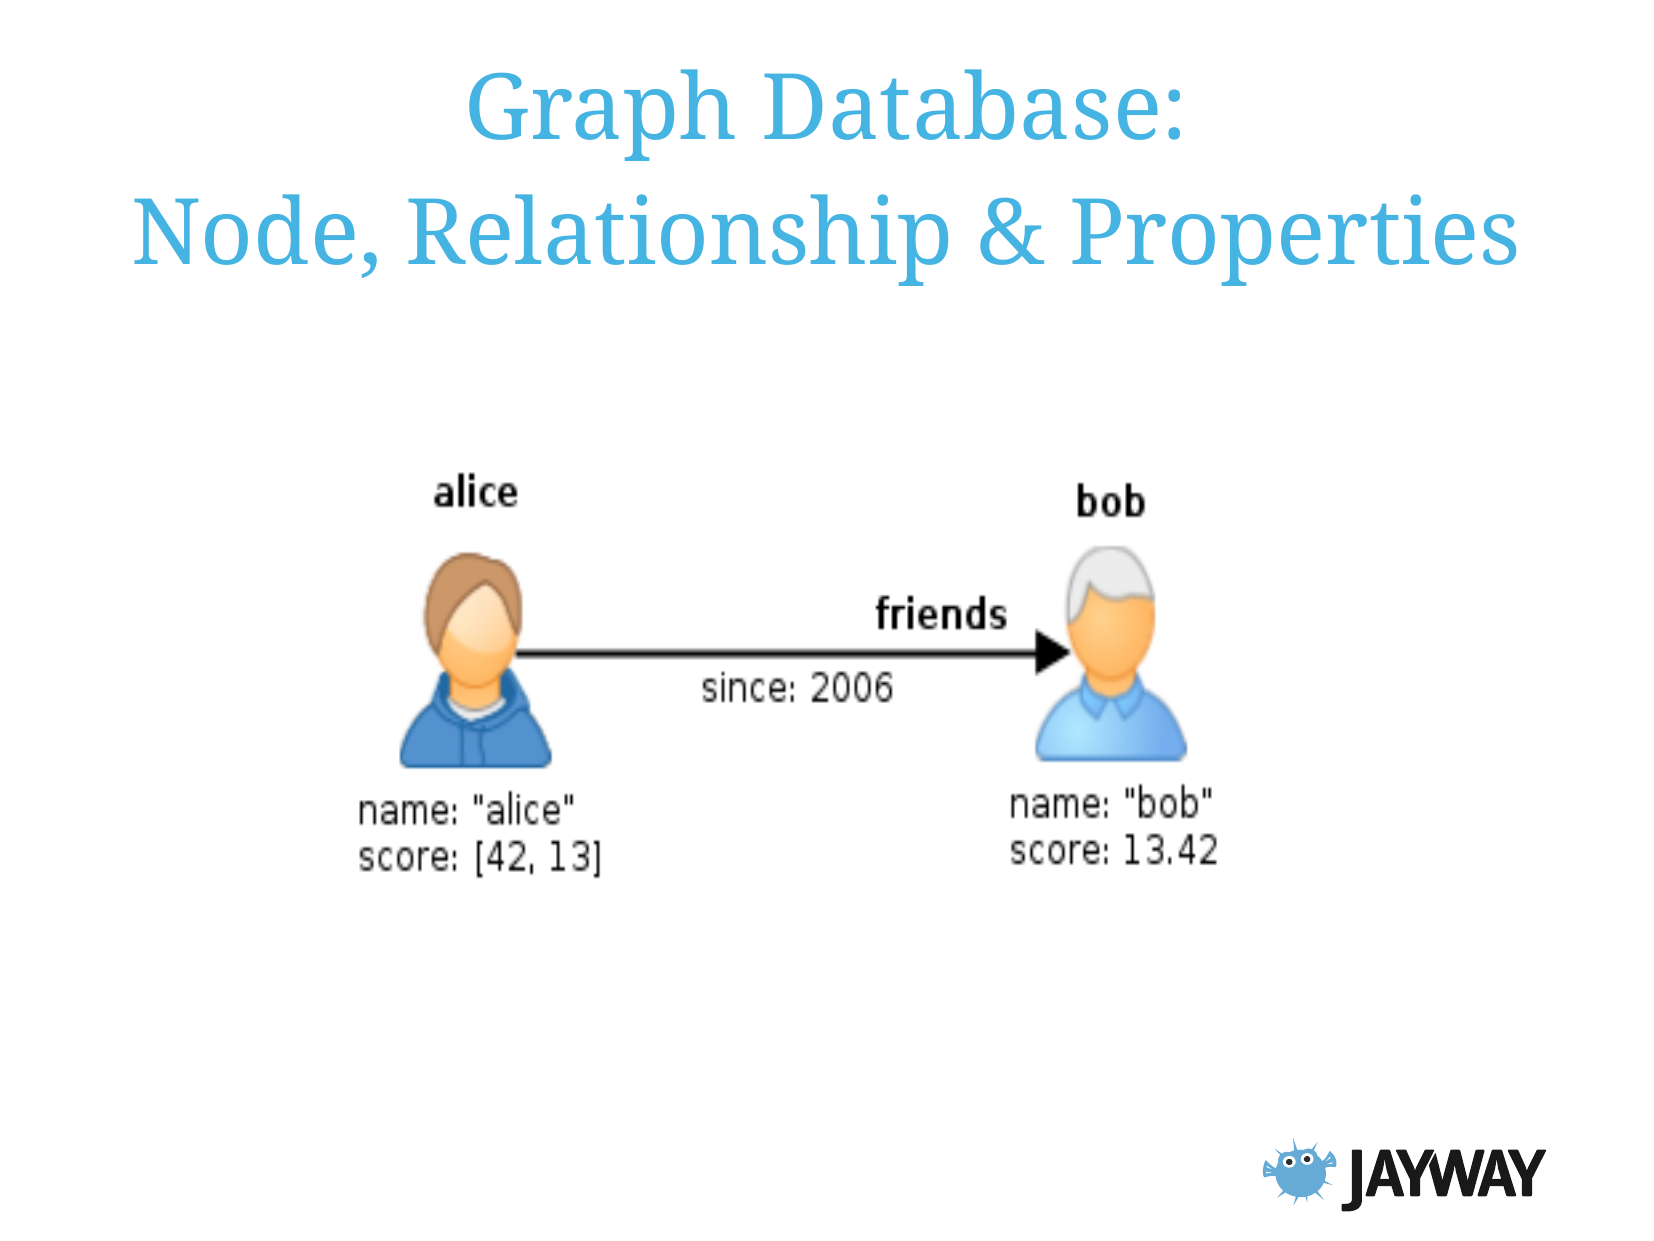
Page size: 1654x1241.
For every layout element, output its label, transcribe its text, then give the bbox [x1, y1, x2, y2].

picture [313, 415, 1257, 938]
title Graph Database: Node, Relationship & Properties [82, 59, 1571, 274]
